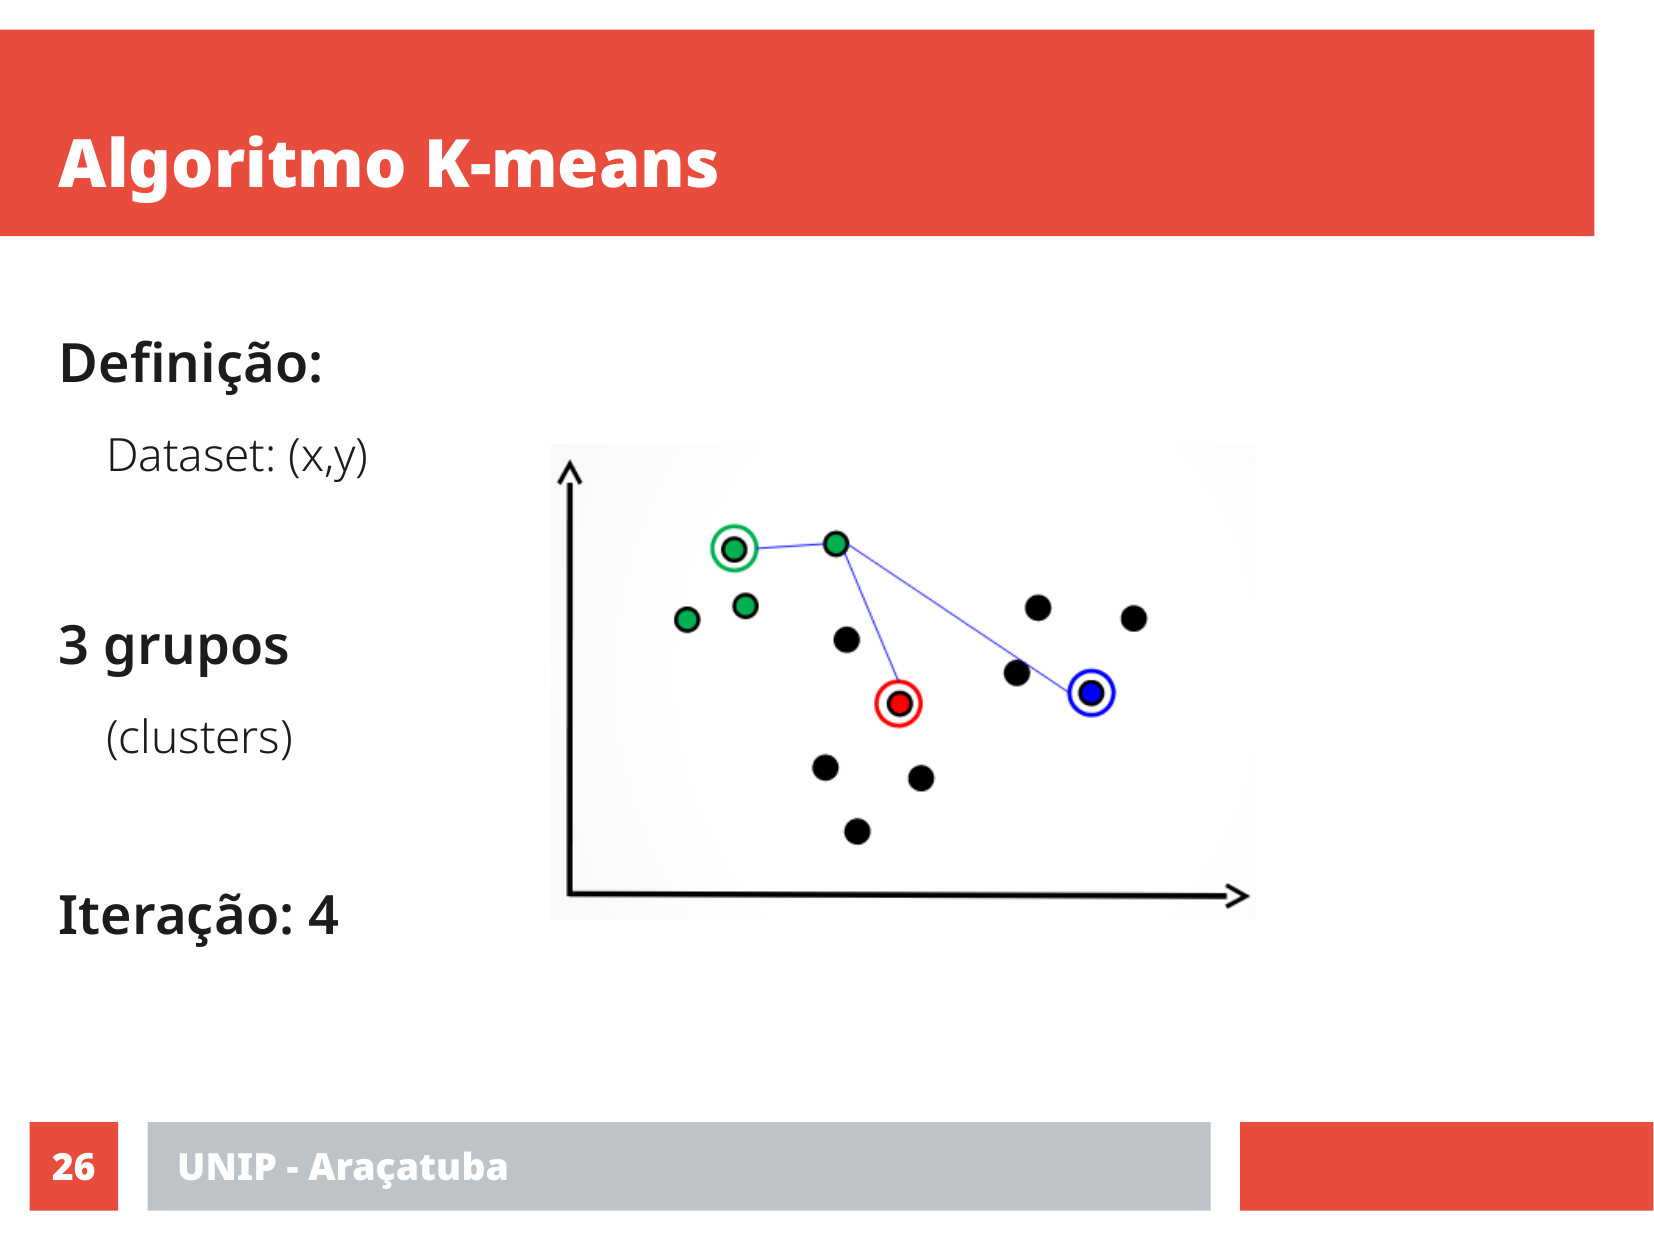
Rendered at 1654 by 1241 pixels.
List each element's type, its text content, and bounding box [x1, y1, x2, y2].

title Algoritmo K-means [59, 59, 1595, 207]
list Definição: Dataset: (x,y) 3 grupos (clusters) Iteração: 4 [59, 324, 1565, 1093]
